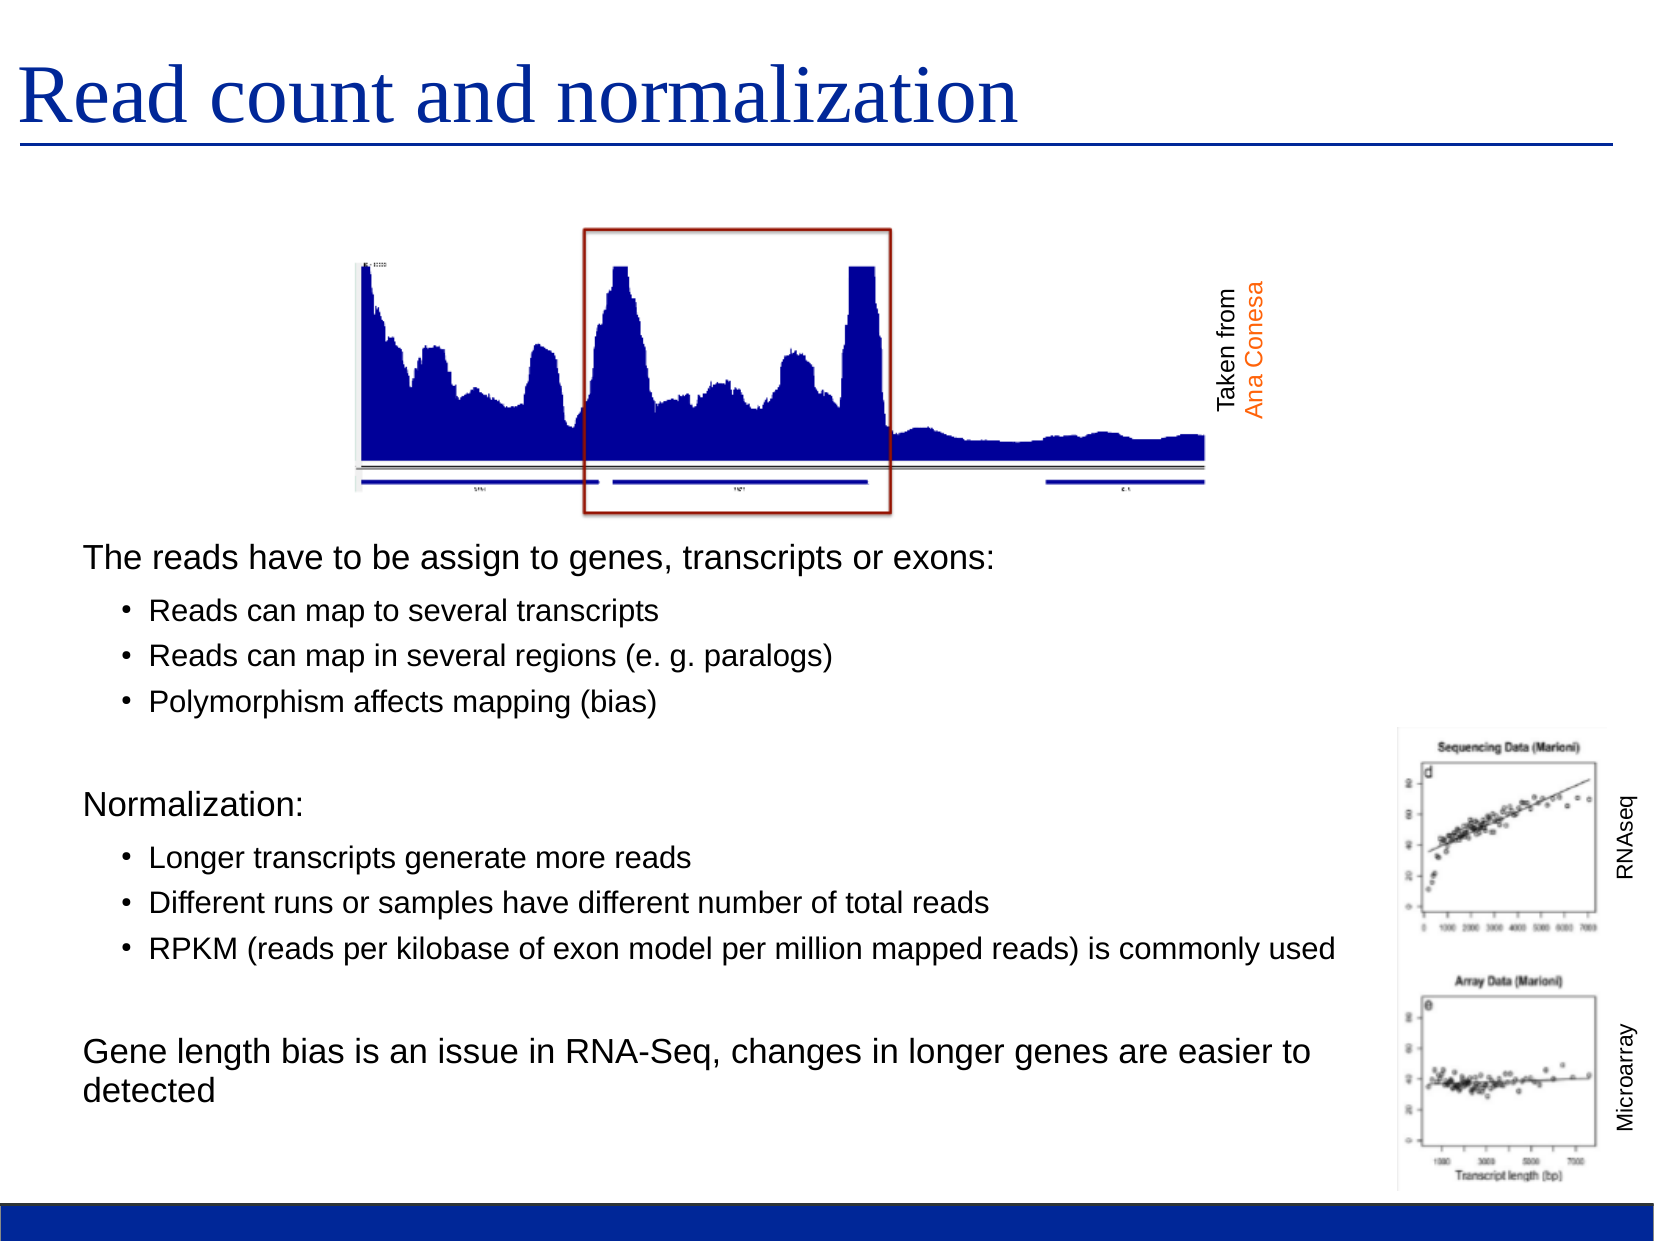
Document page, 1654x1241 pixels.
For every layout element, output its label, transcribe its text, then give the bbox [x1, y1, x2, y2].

list The reads have to be assign to genes, transcripts or exons: Reads can map to several transcripts Reads can map in several regions (e. g. paralogs) Polymorphism affects mapping (bias) Normalization: Longer transcripts generate more reads Different runs or samples have different number of total reads RPKM (reads per kilobase of exon model per million mapped reads) is commonly used Gene length bias is an issue in RNA-Seq, changes in longer genes are easier to detected [82, 538, 1351, 1149]
picture [336, 187, 1212, 526]
text_box Taken from Ana Conesa [1204, 227, 1313, 475]
text_box Microarray RNAseq [1604, 780, 1654, 1148]
title Read count and normalization [17, 0, 1589, 198]
picture [1397, 727, 1607, 1191]
